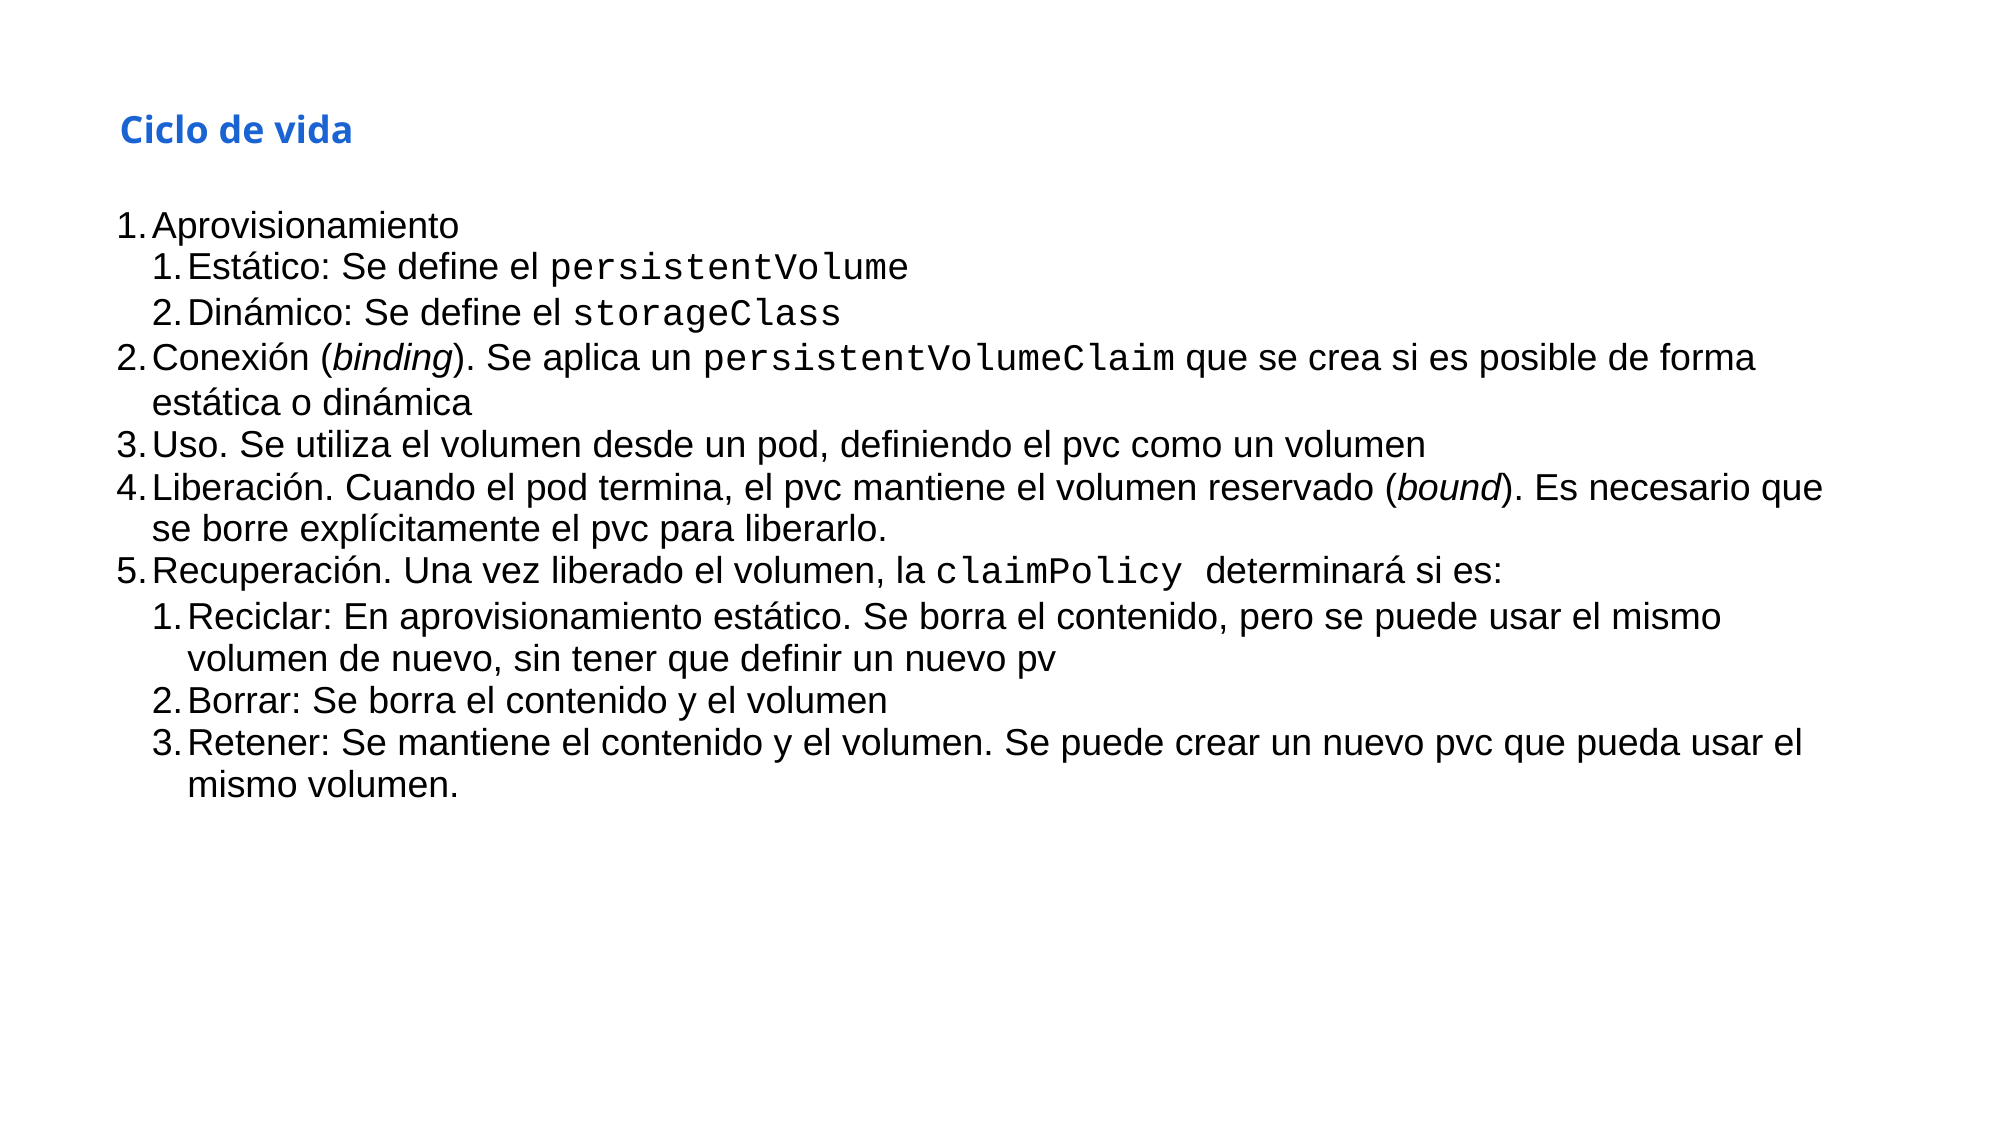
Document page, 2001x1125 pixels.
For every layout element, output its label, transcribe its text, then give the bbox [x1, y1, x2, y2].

text_box Aprovisionamiento Estático: Se define el persistentVolume Dinámico: Se define el storageClass Conexión (binding). Se aplica un persistentVolumeClaim que se crea si es posible de forma estática o dinámica Uso. Se utiliza el volumen desde un pod, definiendo el pvc como un volumen Liberación. Cuando el pod termina, el pvc mantiene el volumen reservado (bound). Es necesario que se borre explícitamente el pvc para liberarlo. Recuperación. Una vez liberado el volumen, la claimPolicy determinará si es: Reciclar: En aprovisionamiento estático. Se borra el contenido, pero se puede usar el mismo volumen de nuevo, sin tener que definir un nuevo pv Borrar: Se borra el contenido y el volumen Retener: Se mantiene el contenido y el volumen. Se puede crear un nuevo pvc que pueda usar el mismo volumen. [101, 196, 1845, 813]
text_box Ciclo de vida [119, 103, 355, 155]
